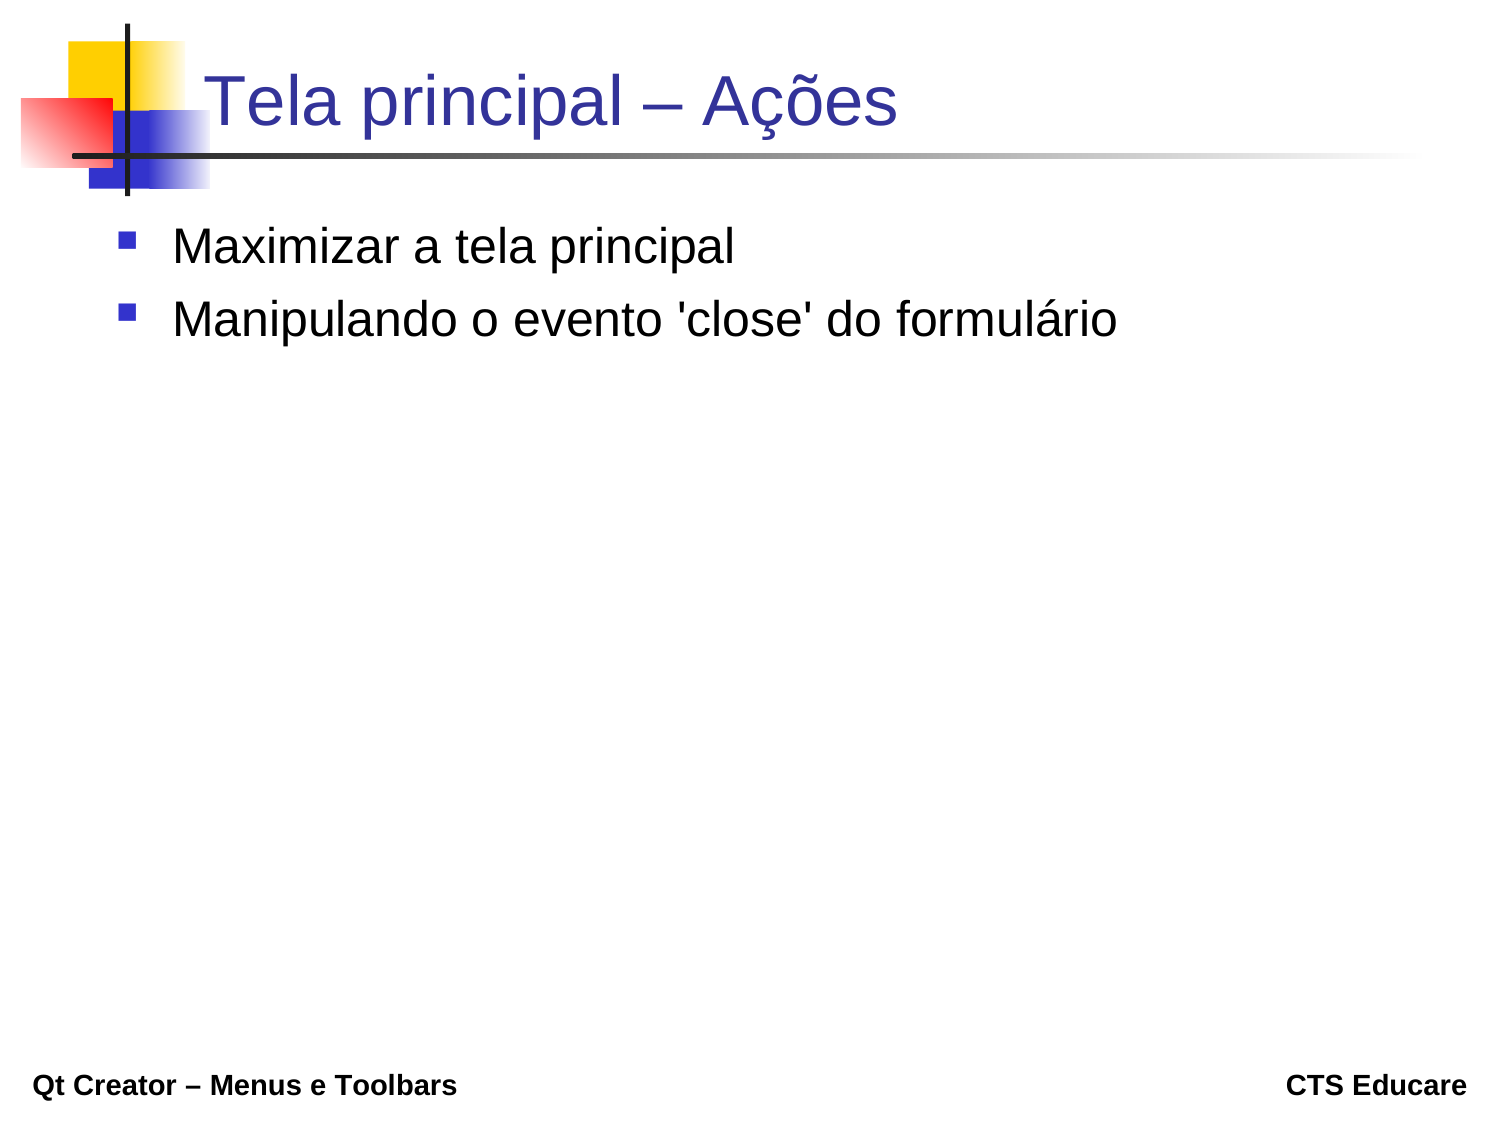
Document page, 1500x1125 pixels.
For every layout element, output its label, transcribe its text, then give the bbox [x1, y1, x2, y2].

title Tela principal – Ações [188, 46, 1468, 149]
list Maximizar a tela principal Manipulando o evento 'close' do formulário [100, 206, 1447, 1024]
